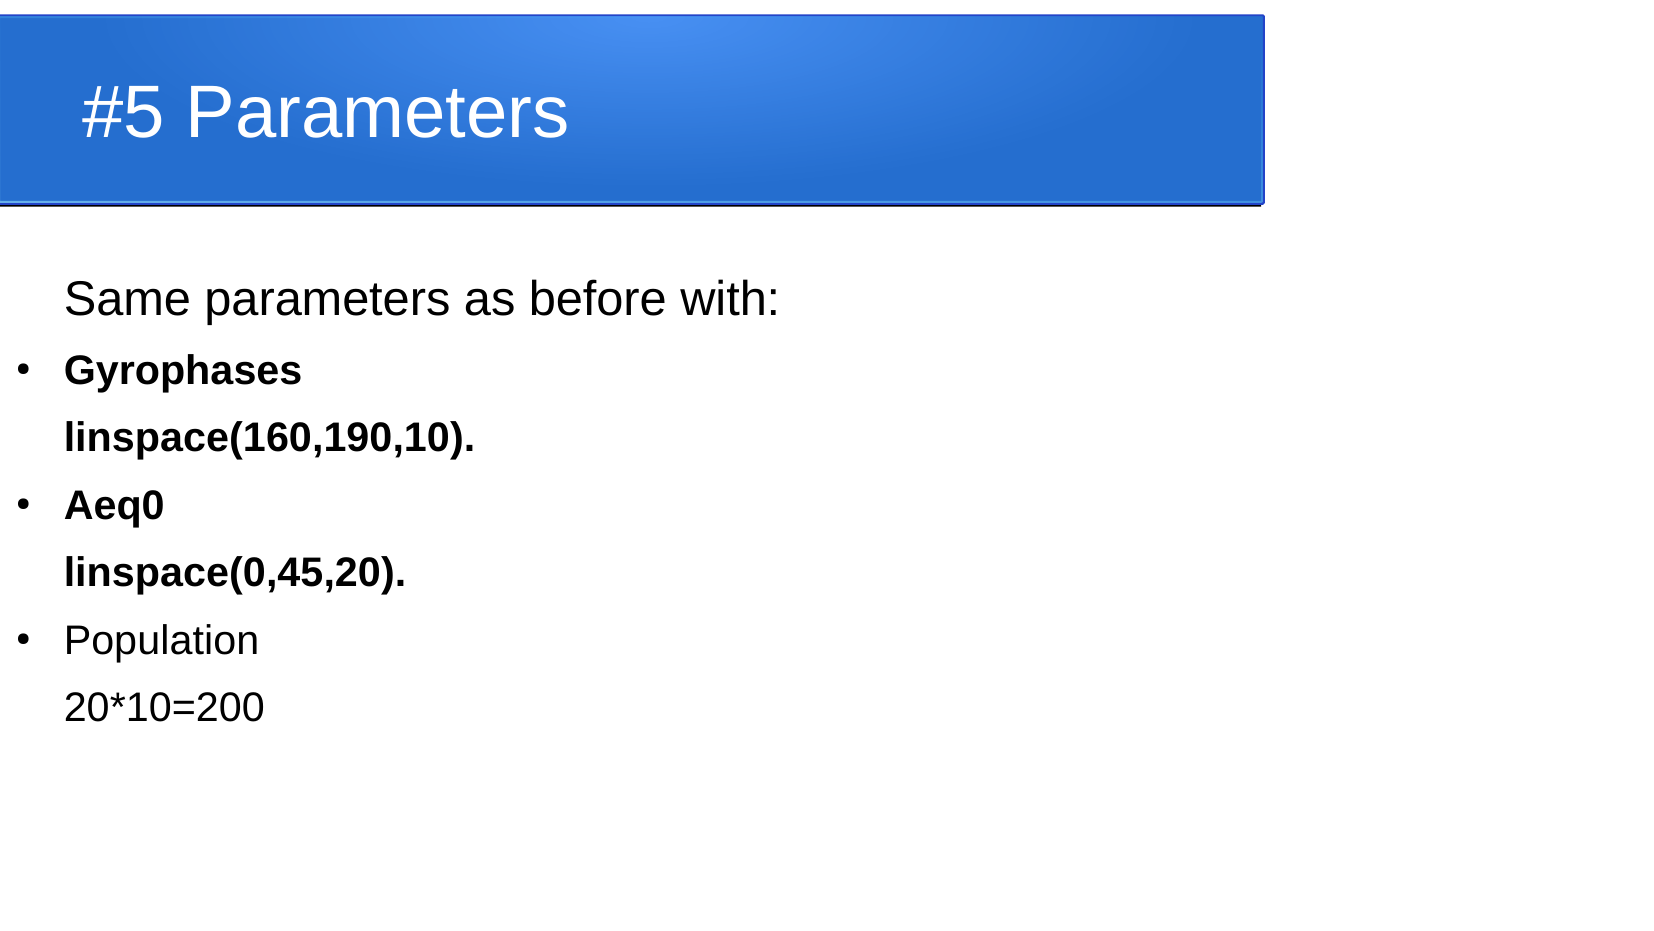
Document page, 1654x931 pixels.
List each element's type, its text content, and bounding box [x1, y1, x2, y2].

title #5 Parameters [82, 35, 1235, 189]
list Same parameters as before with: Gyrophases linspace(160,190,10). Aeq0 linspace(0,45,20). Population 20*10=200 [0, 195, 1489, 735]
